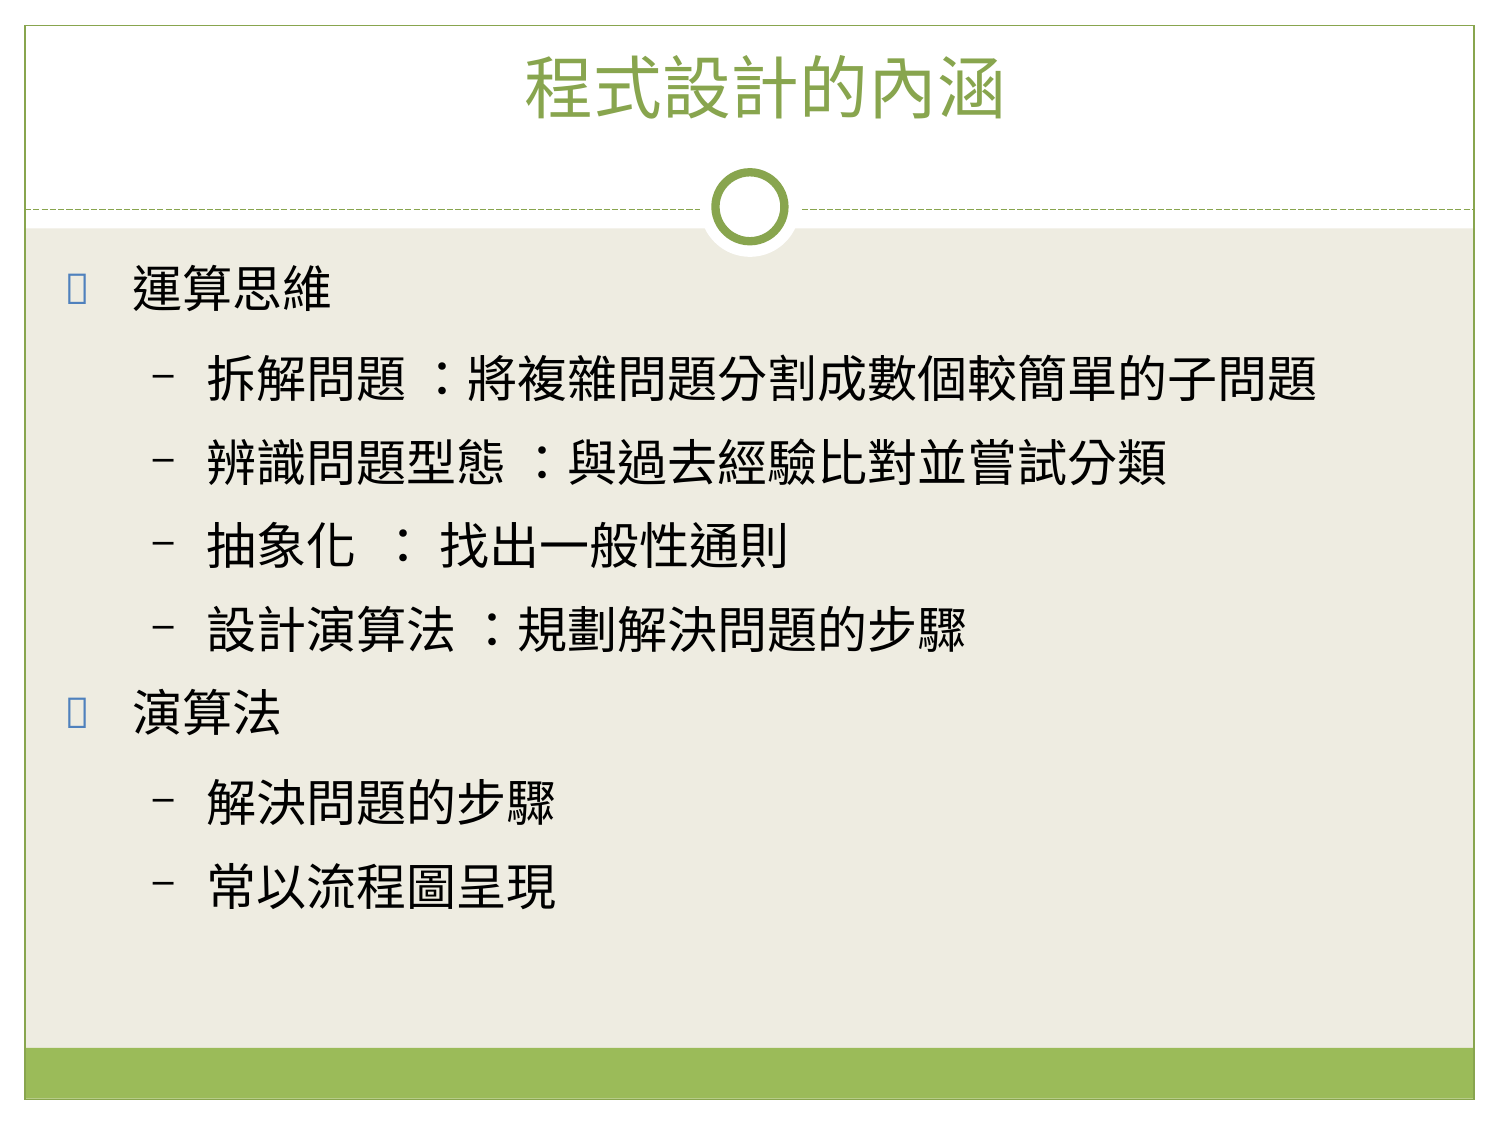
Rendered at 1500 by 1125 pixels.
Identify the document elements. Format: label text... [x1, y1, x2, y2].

list 運算思維 拆解問題 ：將複雜問題分割成數個較簡單的子問題 辨識問題型態 ：與過去經驗比對並嘗試分類 抽象化 ： 找出一般性通則 設計演算法 ：規劃解決問題的步驟 演算法 解決問題的步驟 常以流程圖呈現 [49, 250, 1445, 1001]
title 程式設計的內涵 [49, 37, 1450, 162]
